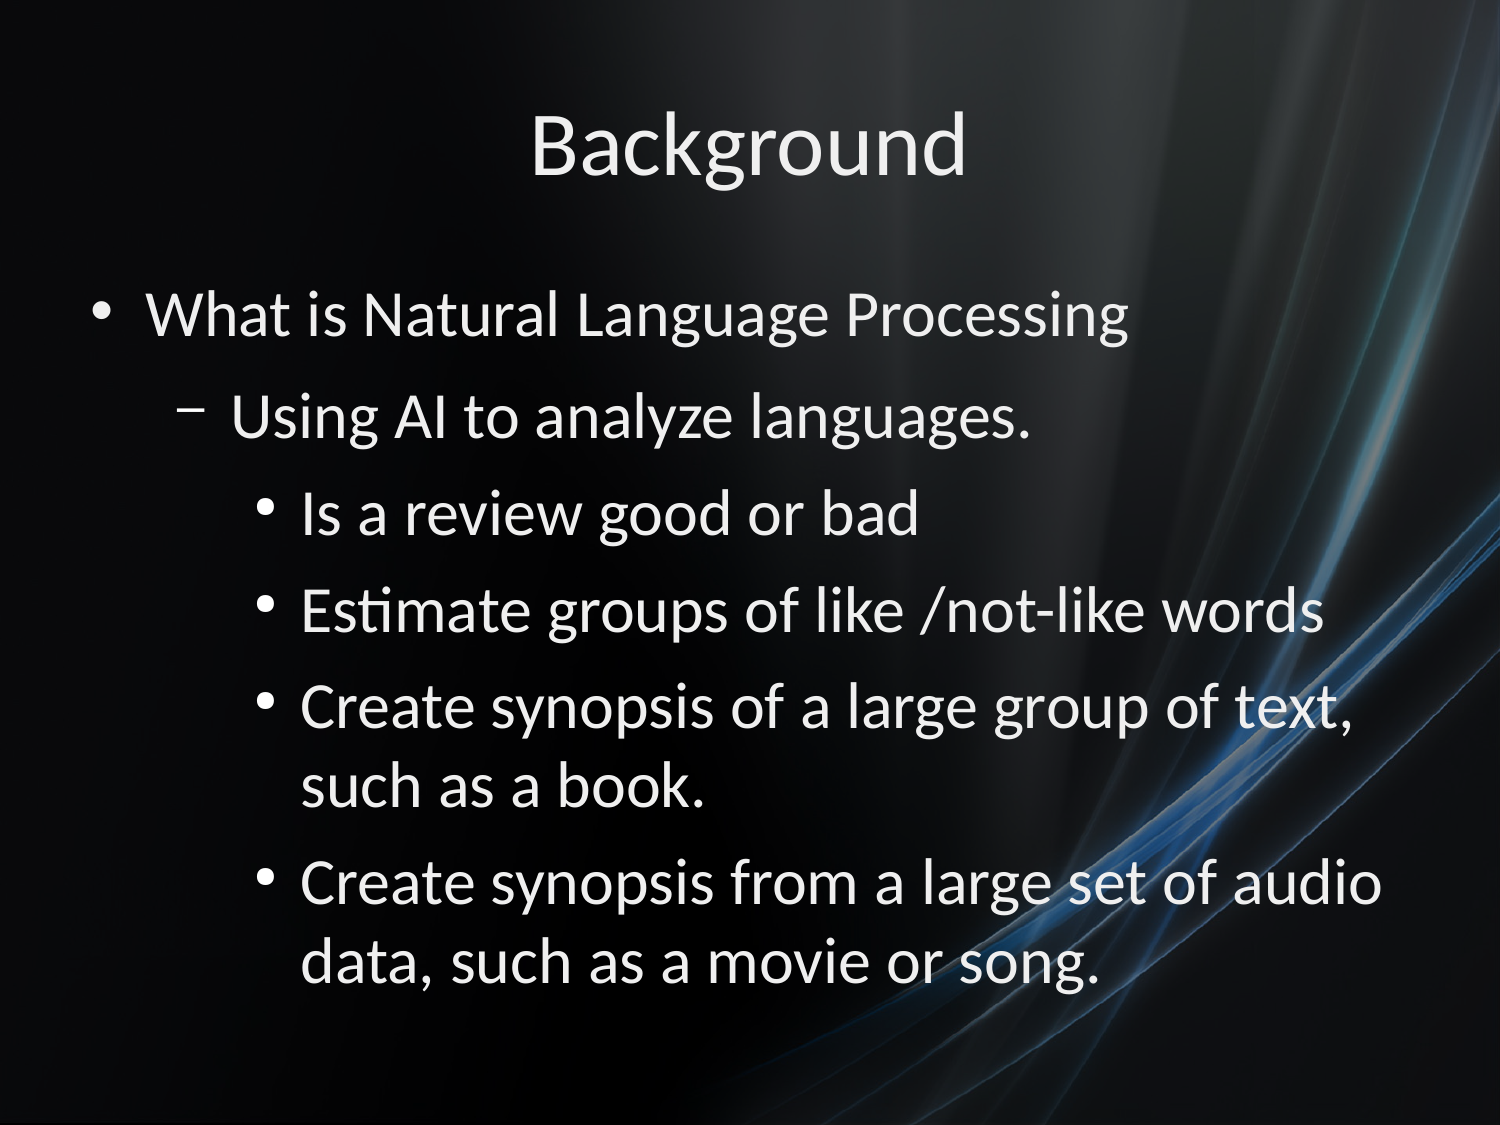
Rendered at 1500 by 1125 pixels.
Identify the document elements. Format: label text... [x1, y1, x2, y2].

text_box [0, 0, 1500, 1125]
title Background [75, 45, 1425, 233]
list What is Natural Language Processing Using AI to analyze languages. Is a review good or bad Estimate groups of like /not-like words Create synopsis of a large group of text, such as a book. Create synopsis from a large set of audio data, such as a movie or song. [75, 262, 1425, 1005]
